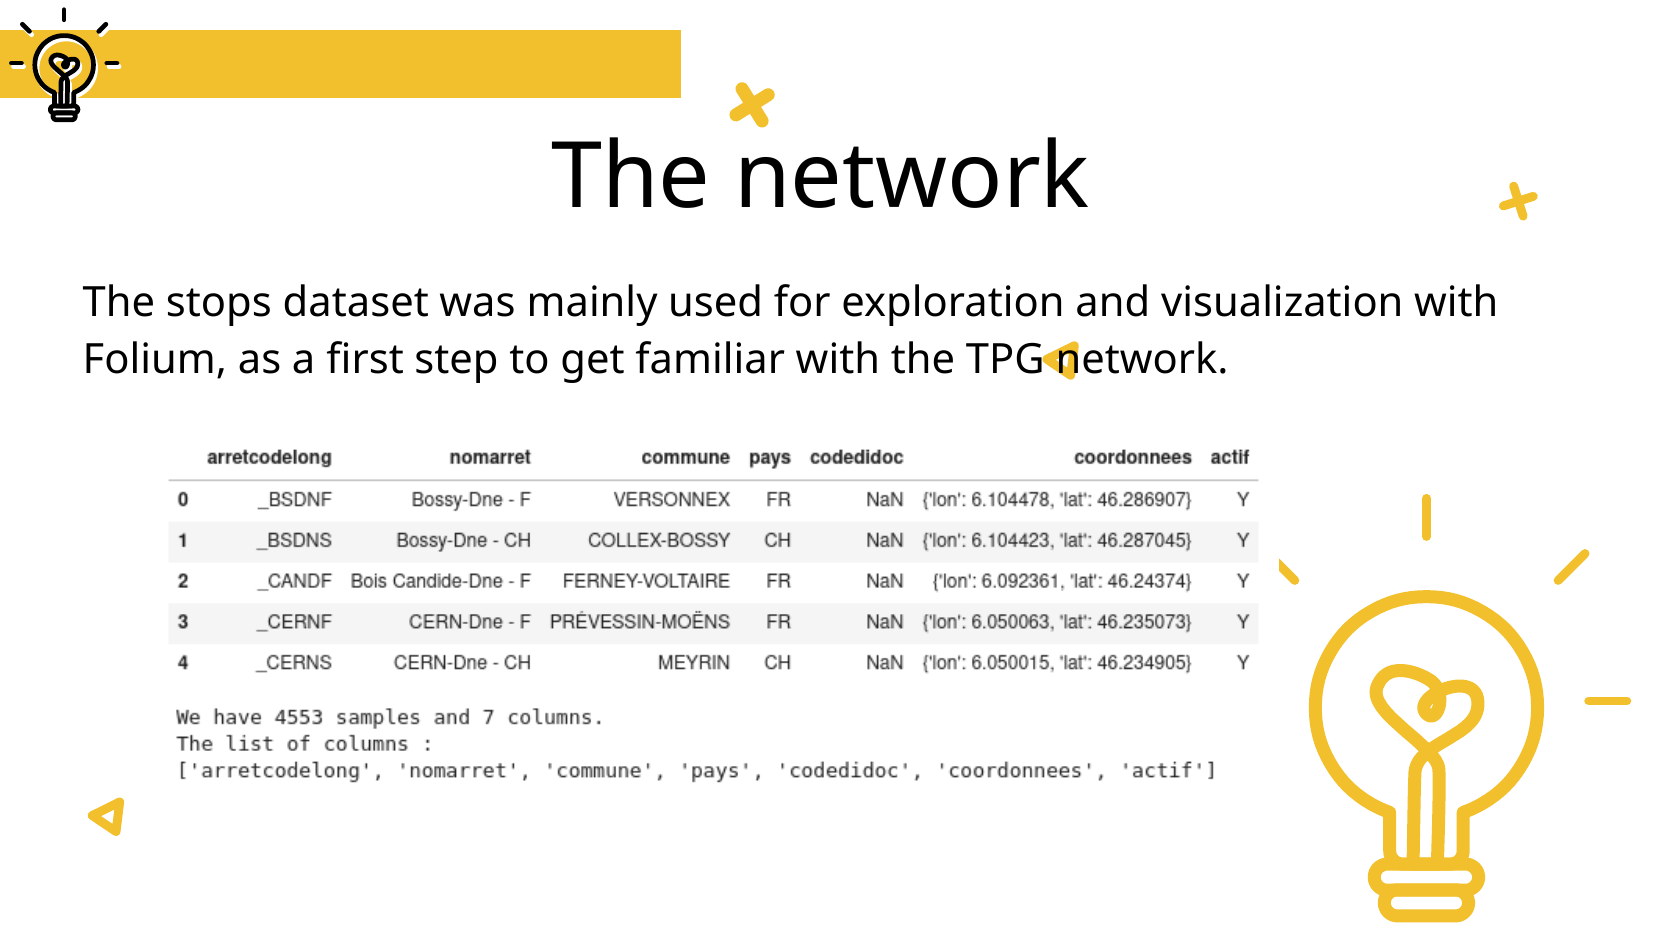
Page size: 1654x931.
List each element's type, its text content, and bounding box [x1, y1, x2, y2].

list The stops dataset was mainly used for exploration and visualization with Folium, as a first step to get familiar with the TPG network. [82, 271, 1571, 857]
picture [147, 439, 1279, 798]
title The network [76, 94, 1565, 250]
